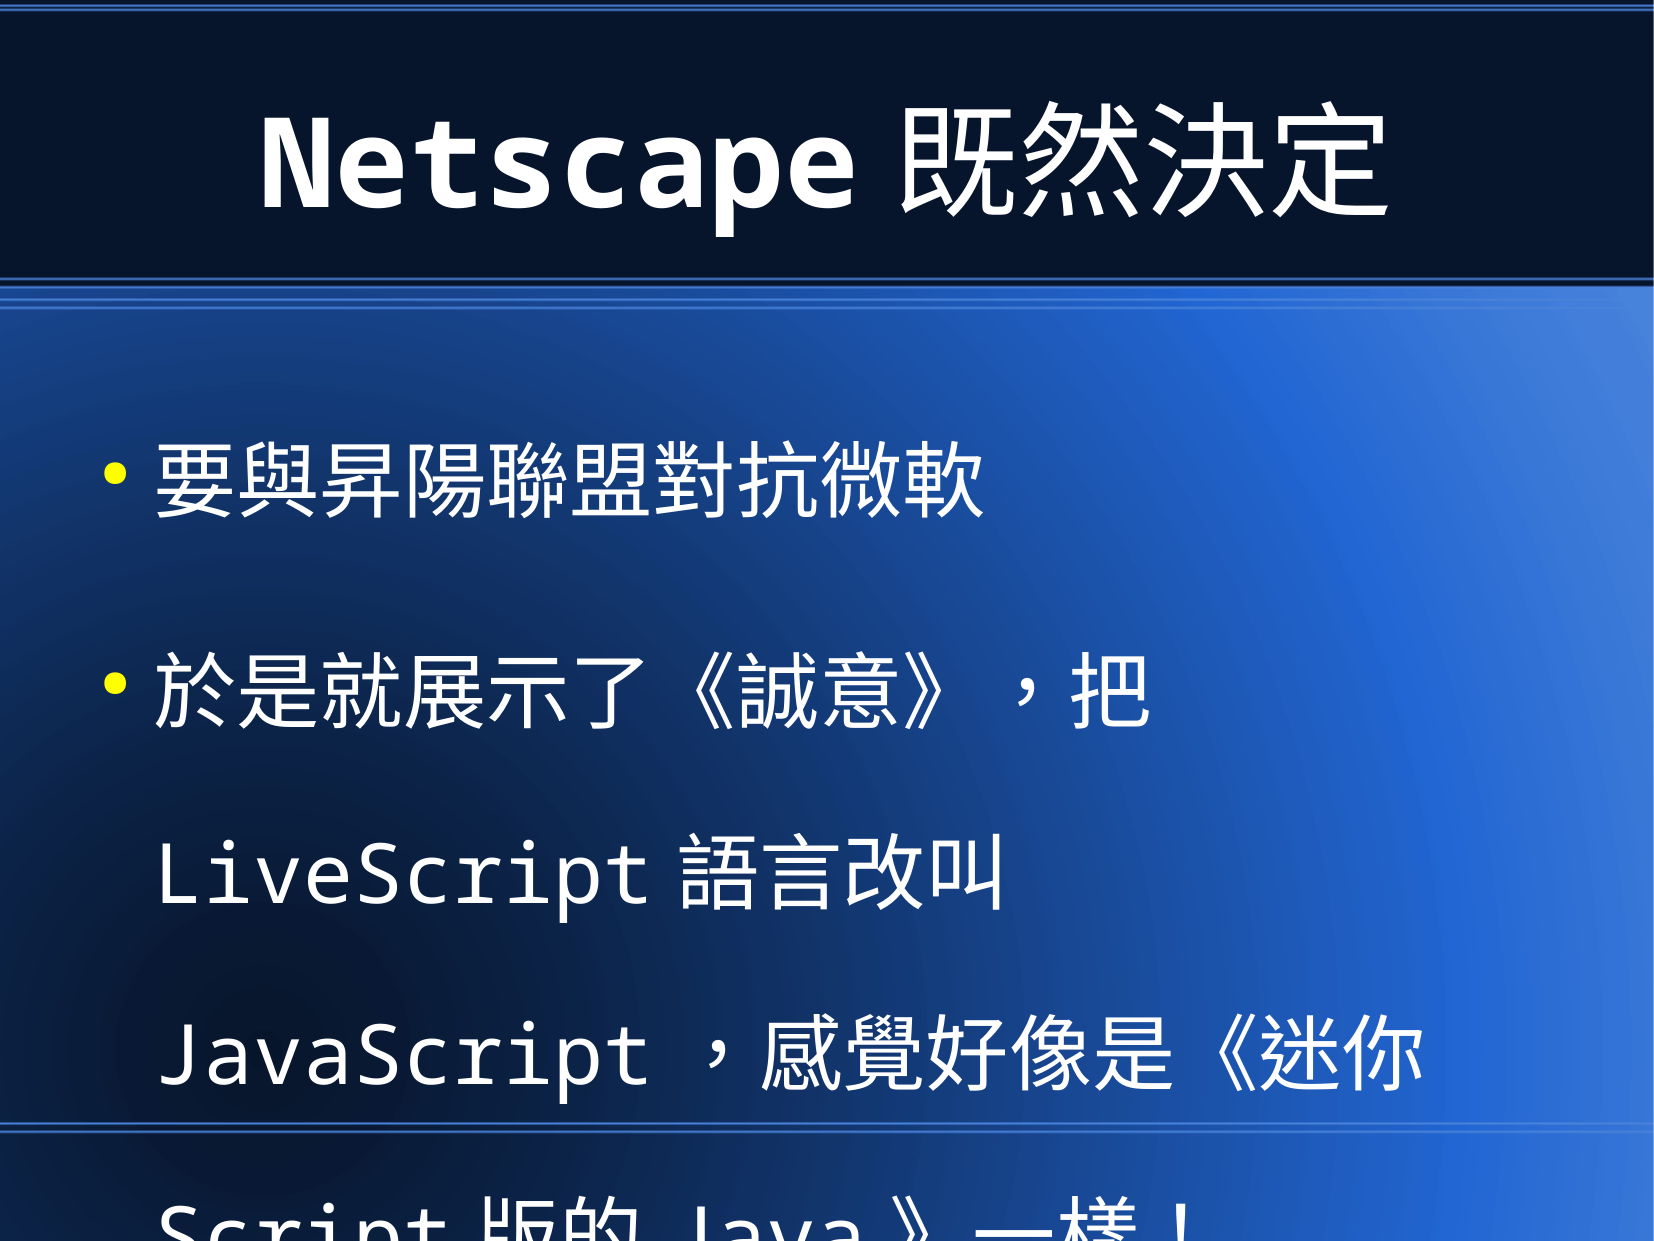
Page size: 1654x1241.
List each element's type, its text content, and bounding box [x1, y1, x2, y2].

list 要與昇陽聯盟對抗微軟 於是就展示了《誠意》，把LiveScript語言改叫JavaScript，感覺好像是《迷你Script版的Java》一樣！ [82, 355, 1571, 1241]
title Netscape既然決定 [82, 49, 1571, 257]
picture [0, 0, 1654, 1241]
